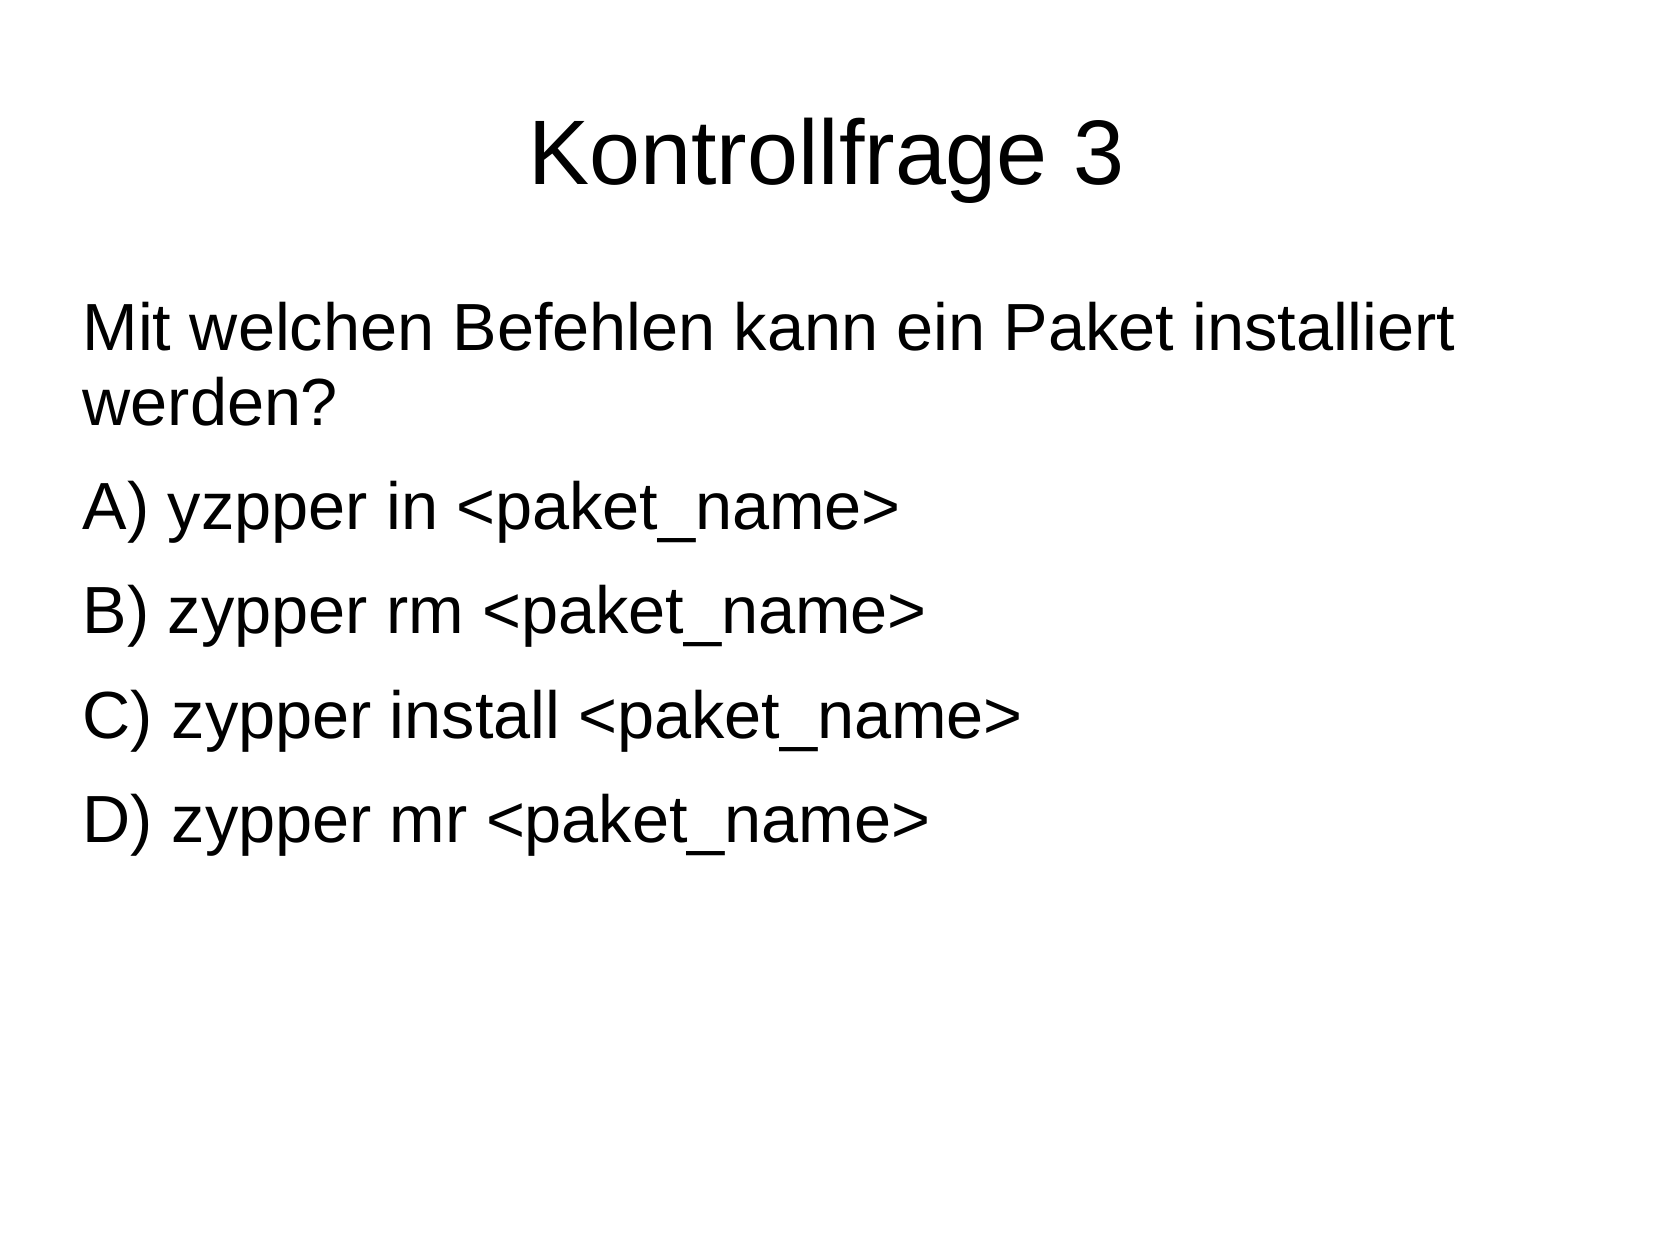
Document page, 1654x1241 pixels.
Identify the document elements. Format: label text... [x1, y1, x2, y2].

list Mit welchen Befehlen kann ein Paket installiert werden? A) yzpper in <paket_name> B) zypper rm <paket_name> C) zypper install <paket_name> D) zypper mr <paket_name> [82, 290, 1571, 1010]
title Kontrollfrage 3 [82, 101, 1571, 205]
